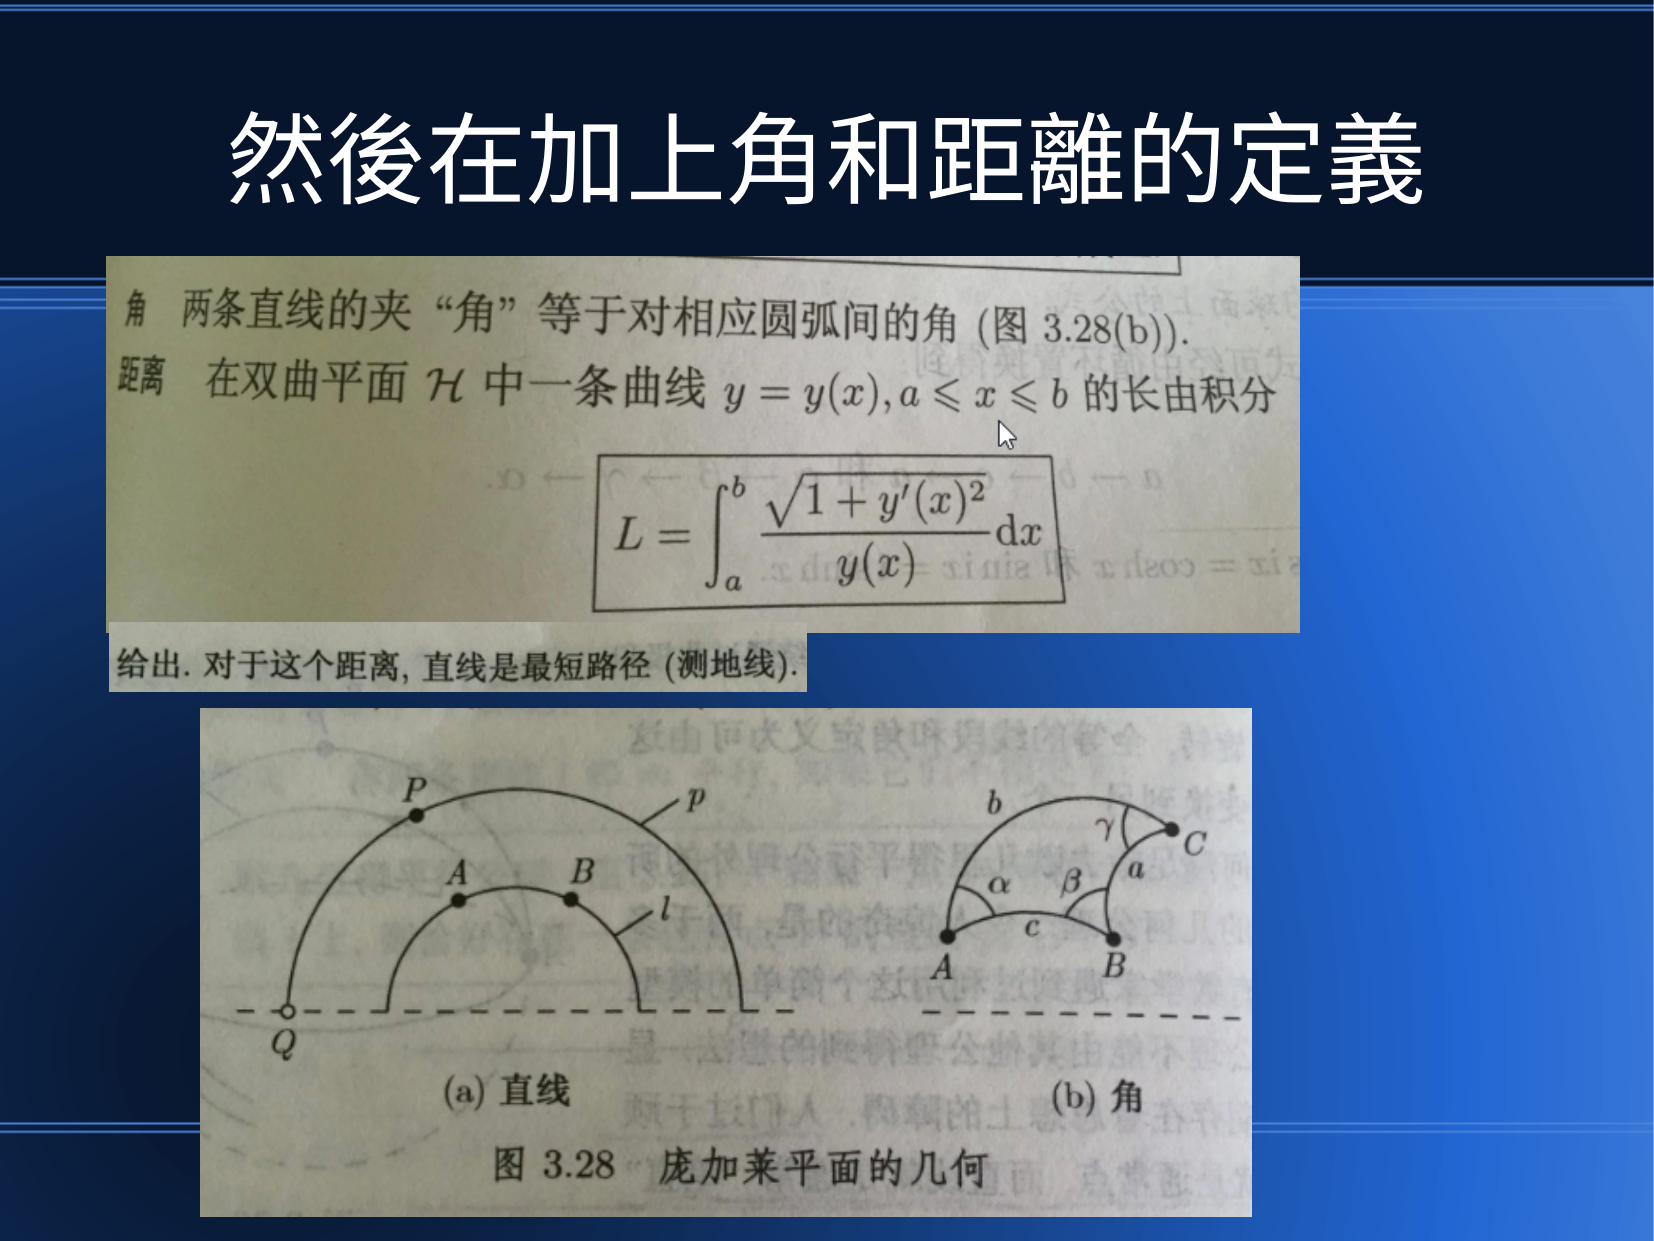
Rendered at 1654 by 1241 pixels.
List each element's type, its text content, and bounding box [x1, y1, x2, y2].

title 然後在加上角和距離的定義 [82, 49, 1571, 257]
picture [0, 0, 1654, 1241]
